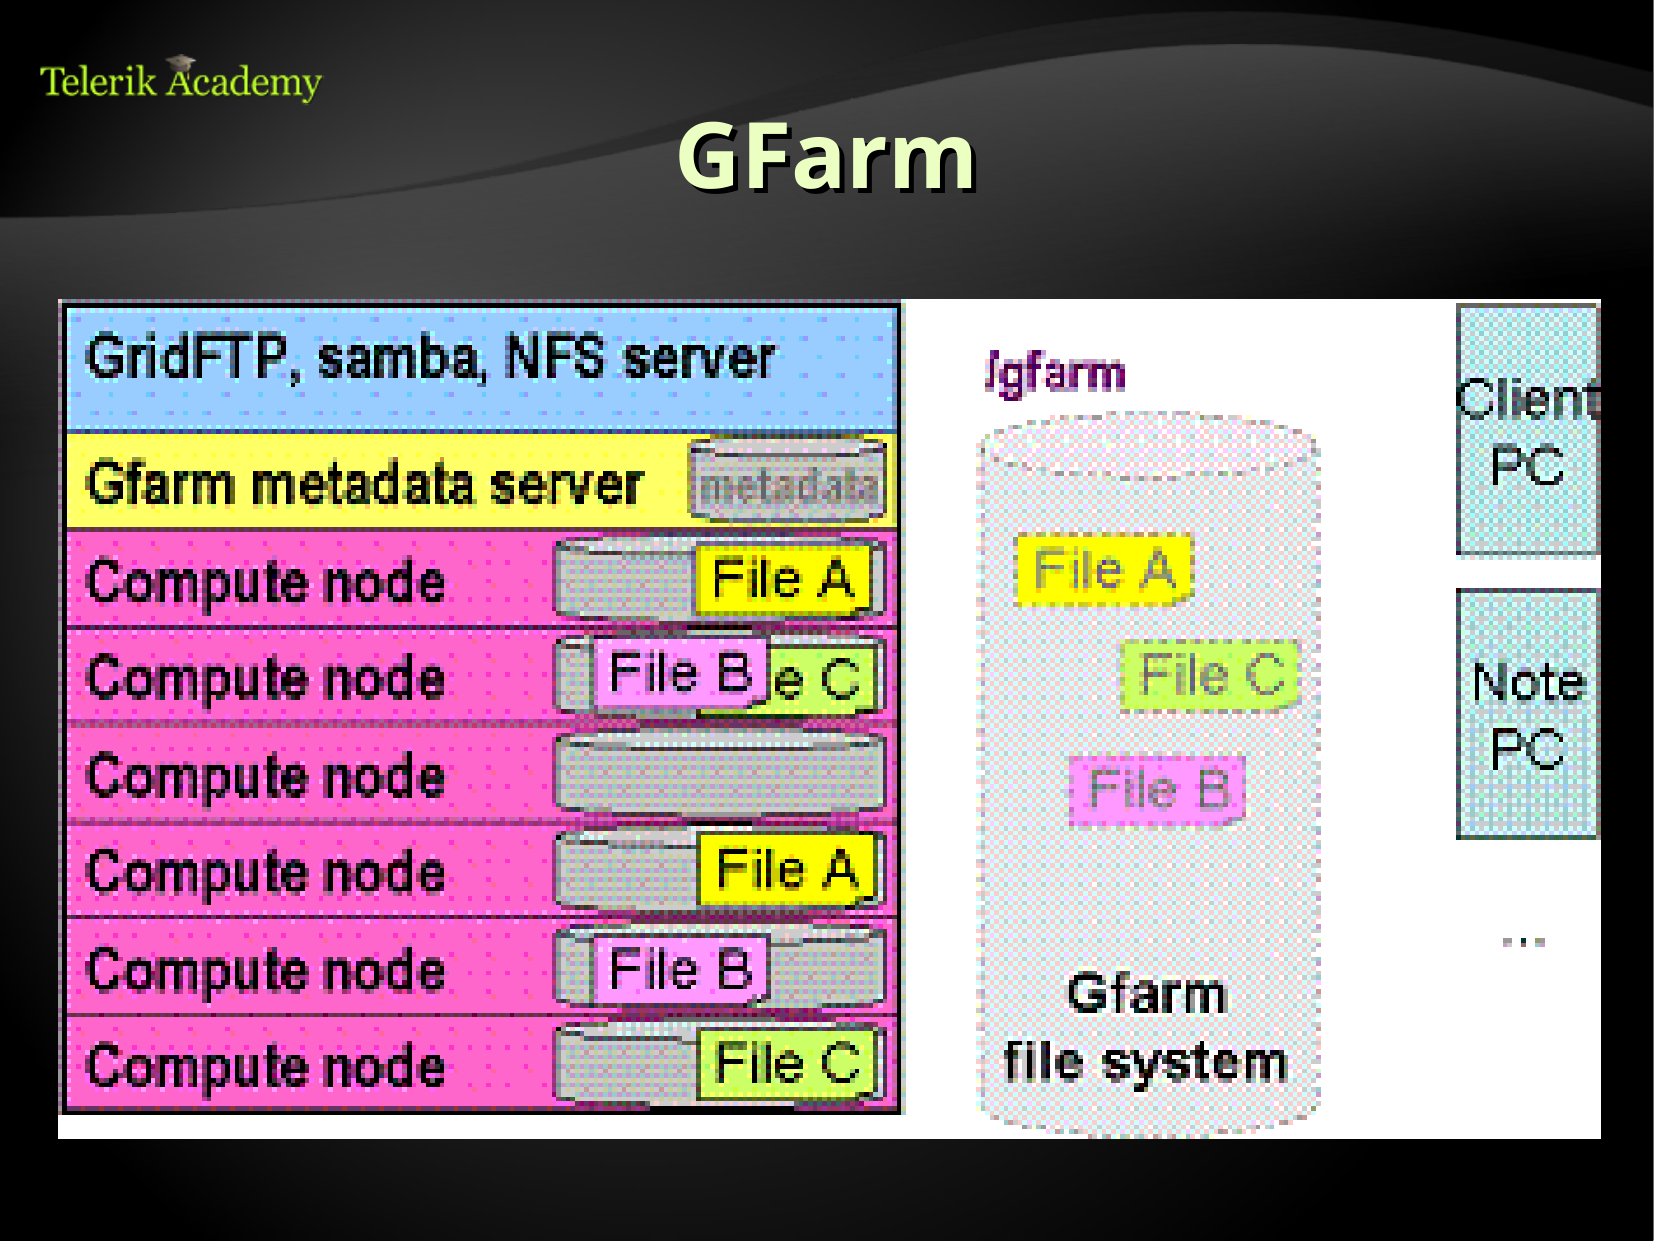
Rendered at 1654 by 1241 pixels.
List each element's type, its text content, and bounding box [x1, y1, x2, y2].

title GFarm [82, 49, 1571, 257]
picture [0, 0, 1654, 1241]
